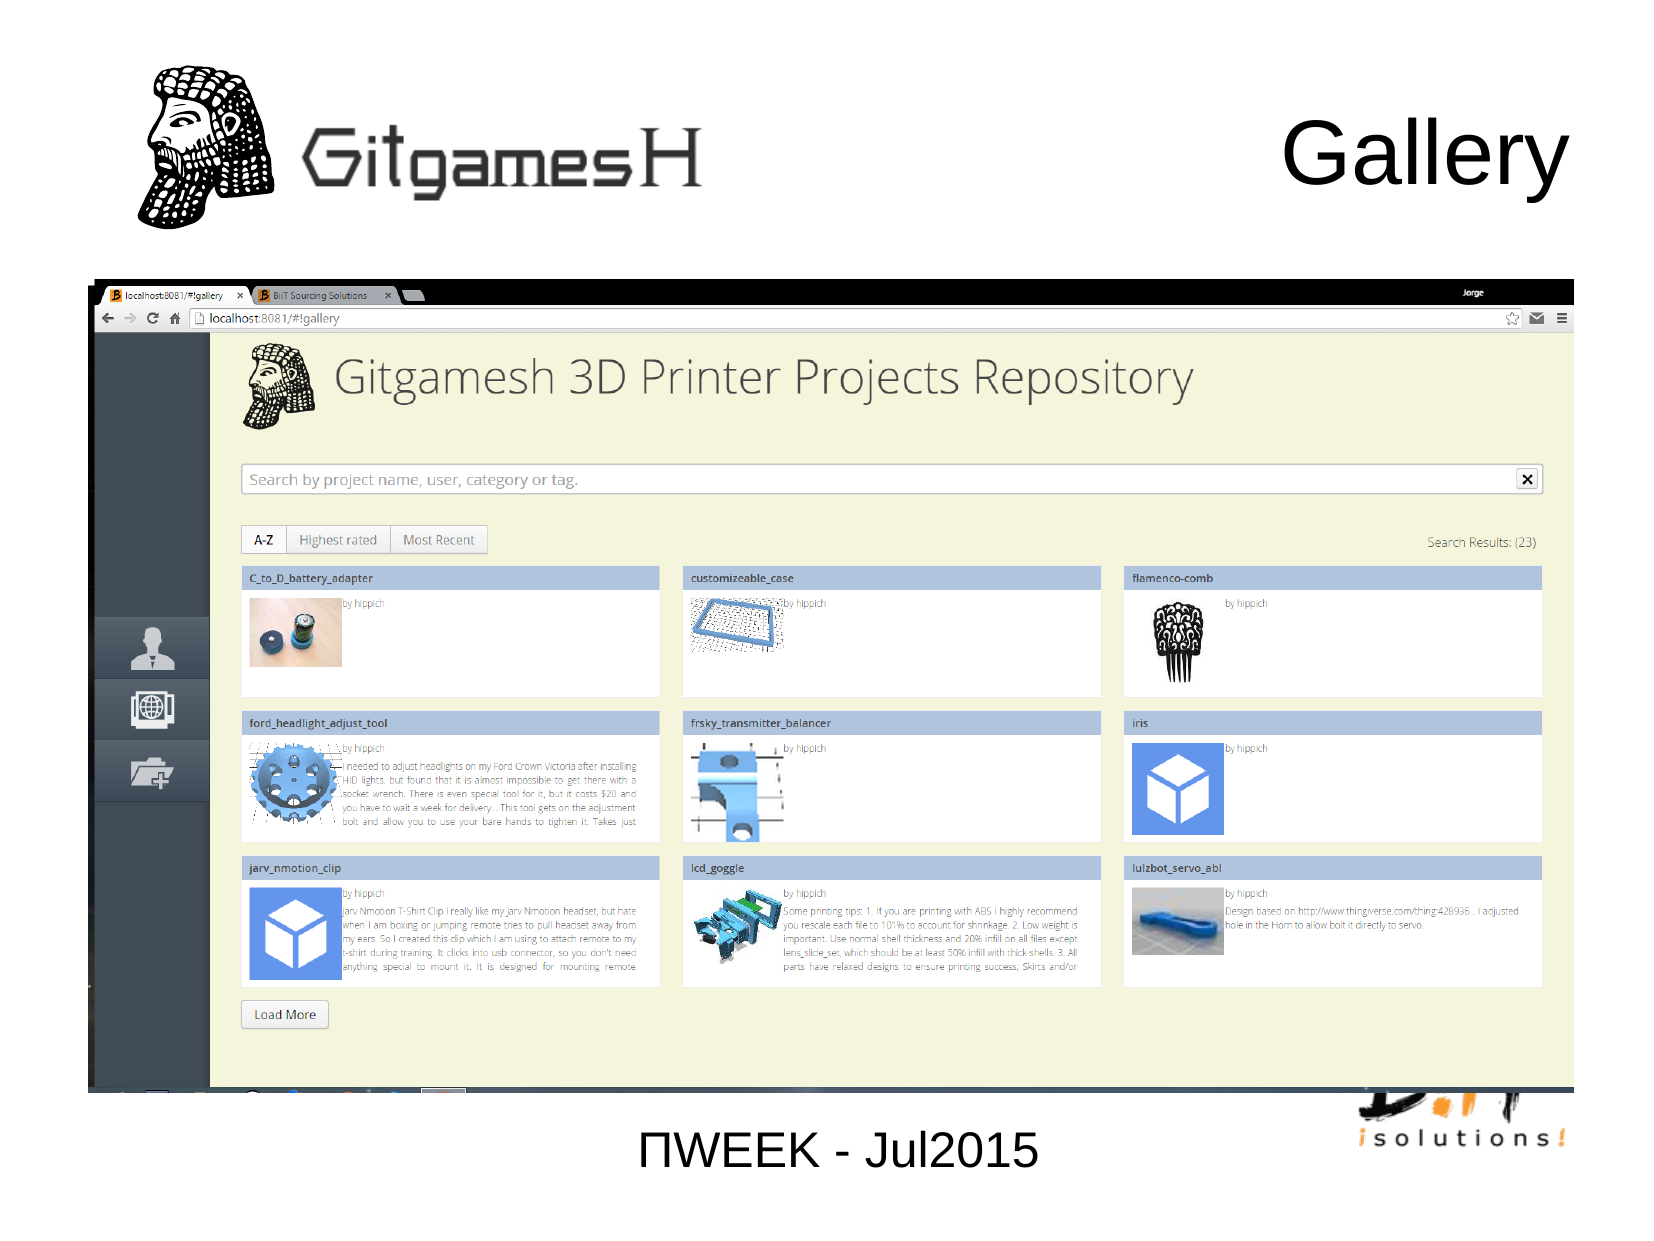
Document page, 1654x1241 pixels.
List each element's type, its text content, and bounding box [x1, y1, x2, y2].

picture [88, 279, 1580, 1152]
list ΠWEEK - Jul2015 [59, 1122, 1548, 1182]
picture [118, 58, 709, 237]
title Gallery [82, 49, 1571, 257]
